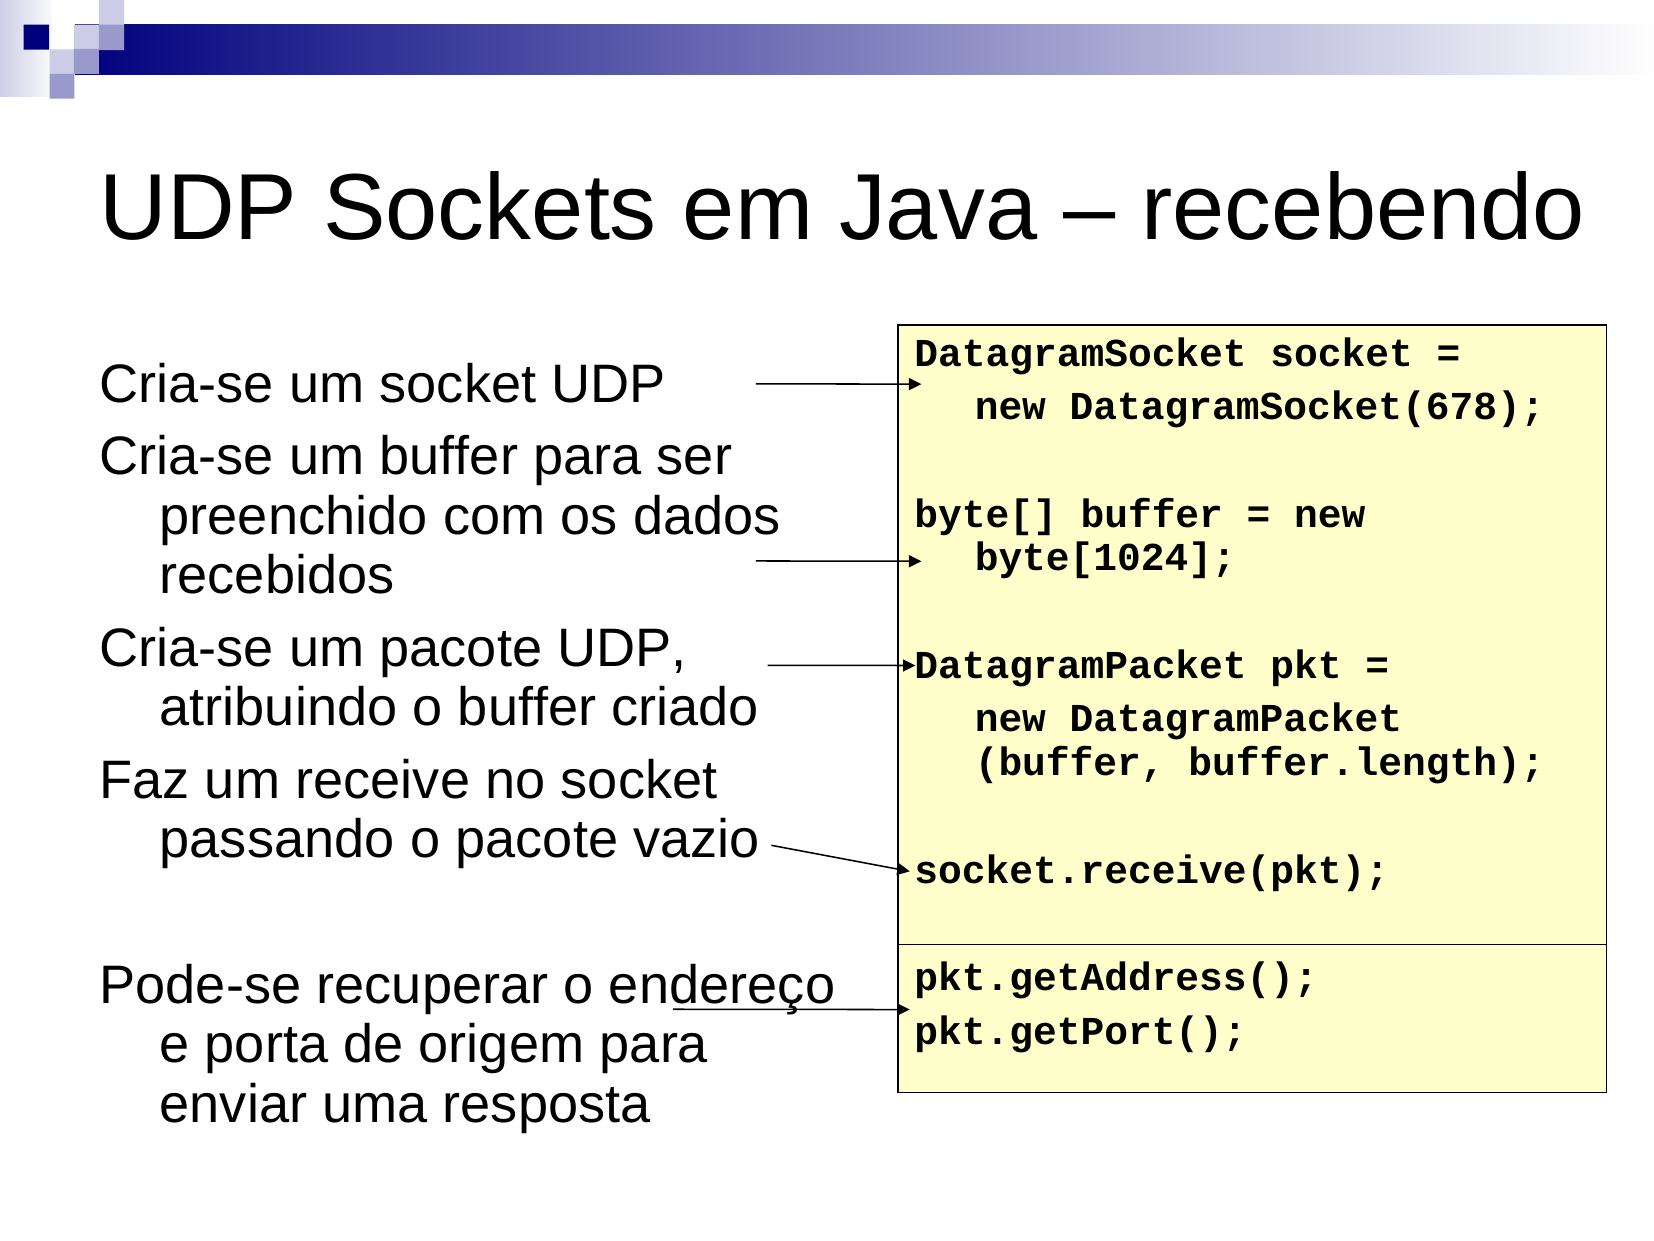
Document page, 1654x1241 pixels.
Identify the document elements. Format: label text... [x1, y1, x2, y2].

text_box DatagramSocket socket = new DatagramSocket(678); byte[] buffer = new byte[1024]; DatagramPacket pkt = new DatagramPacket (buffer, buffer.length); socket.receive(pkt); pkt.getAddress(); pkt.getPort(); [897, 945, 1607, 1093]
title UDP Sockets em Java – recebendo [82, 82, 1607, 331]
list Cria-se um socket UDP Cria-se um buffer para ser preenchido com os dados recebidos Cria-se um pacote UDP, atribuindo o buffer criado Faz um receive no socket passando o pacote vazio Pode-se recuperar o endereço e porta de origem para enviar uma resposta [82, 346, 874, 1241]
text_box DatagramSocket socket = new DatagramSocket(678); byte[] buffer = new byte[1024]; DatagramPacket pkt = new DatagramPacket (buffer, buffer.length); socket.receive(pkt); pkt.getAddress(); pkt.getPort(); [897, 324, 1607, 944]
